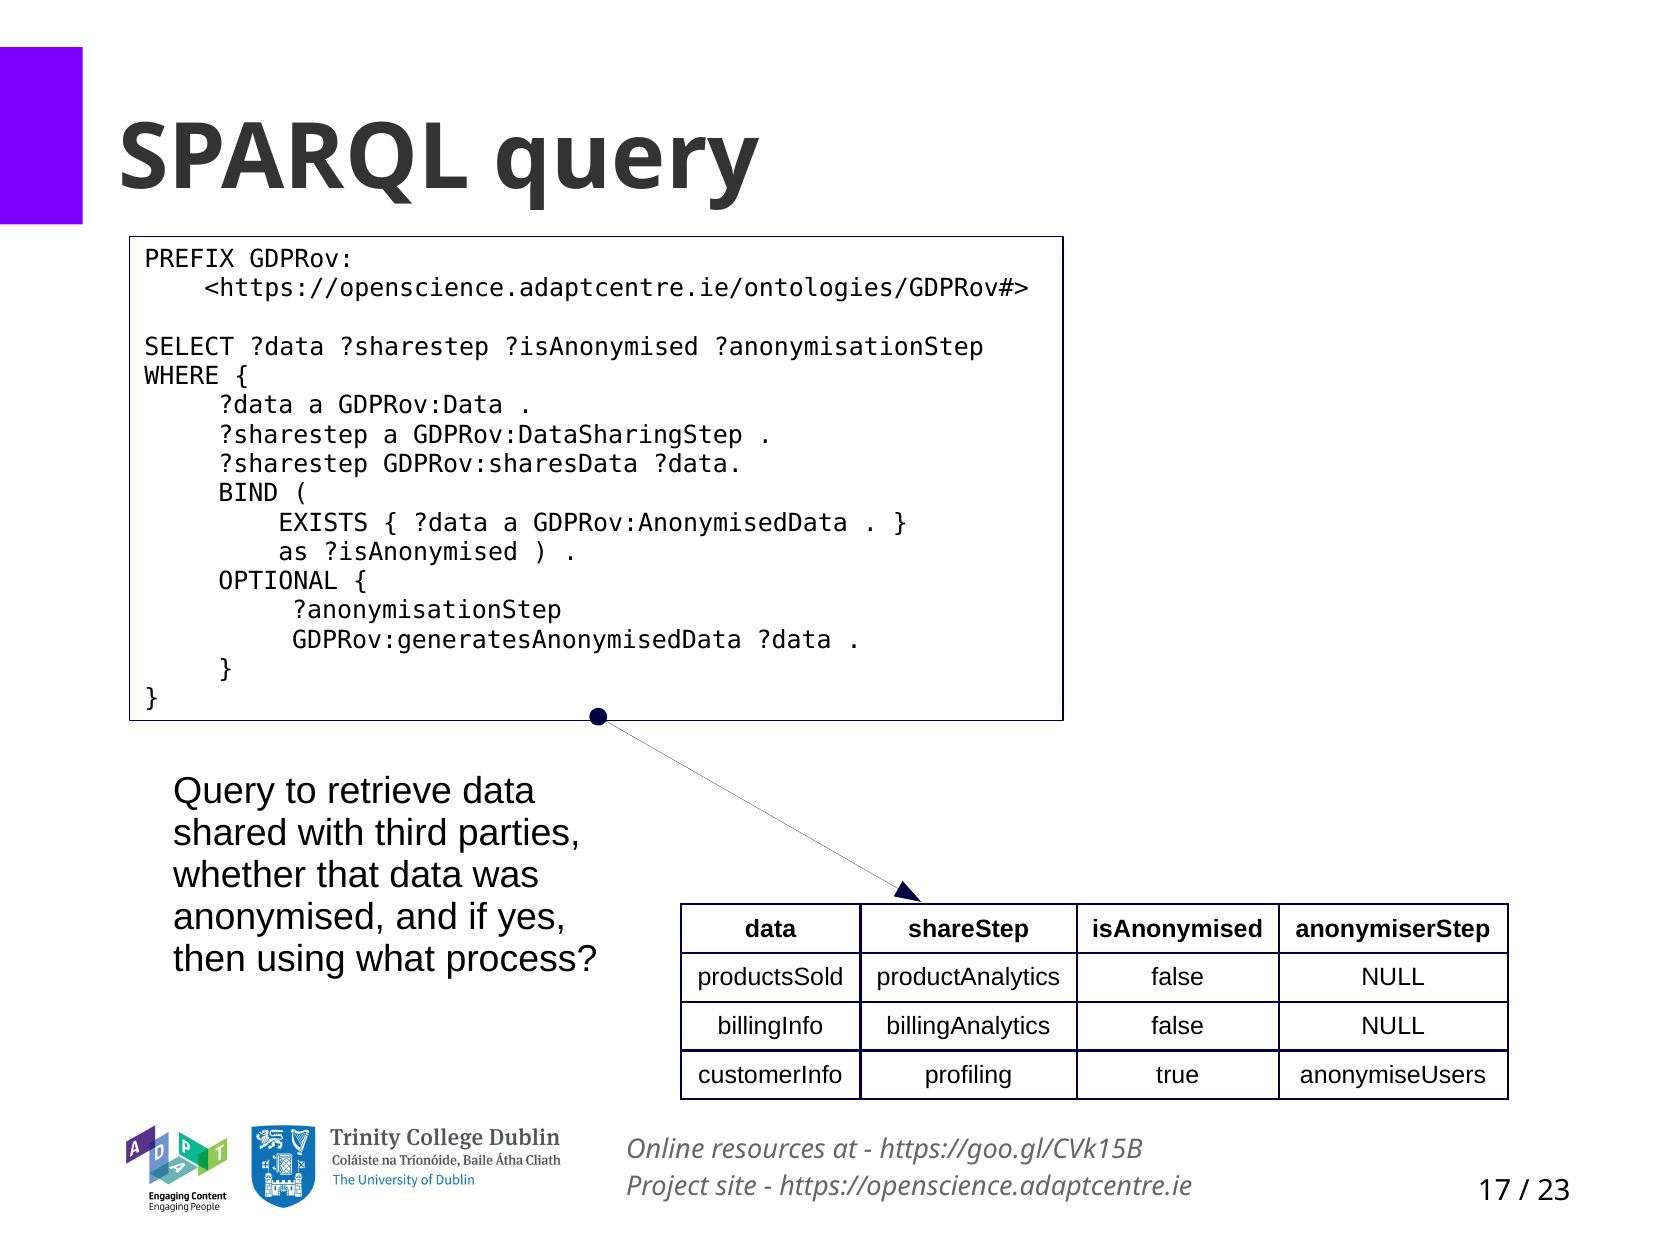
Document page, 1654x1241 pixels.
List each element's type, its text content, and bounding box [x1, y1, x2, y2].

table_cell false [1078, 1003, 1278, 1049]
table_cell billingInfo [682, 1003, 859, 1049]
text_box PREFIX GDPRov: <https://openscience.adaptcentre.ie/ontologies/GDPRov#> SELECT ?data ?sharestep ?isAnonymised ?anonymisationStep WHERE { ?data a GDPRov:Data . ?sharestep a GDPRov:DataSharingStep . ?sharestep GDPRov:sharesData ?data. BIND ( EXISTS { ?data a GDPRov:AnonymisedData . } as ?isAnonymised ) . OPTIONAL { ?anonymisationStep GDPRov:generatesAnonymisedData ?data . } } [129, 236, 1063, 713]
picture [106, 1098, 247, 1239]
table_cell productAnalytics [862, 954, 1076, 1001]
picture [248, 1122, 564, 1211]
table_cell billingAnalytics [862, 1003, 1076, 1049]
table_cell productsSold [682, 954, 859, 1001]
table_header data [682, 905, 859, 952]
table_header isAnonymised [1078, 905, 1278, 952]
title SPARQL query [118, 49, 1571, 257]
table_header shareStep [862, 905, 1076, 952]
table_header anonymiserStep [1280, 905, 1507, 952]
table_cell true [1078, 1052, 1278, 1098]
table_cell customerInfo [682, 1052, 859, 1098]
text_box Query to retrieve data shared with third parties, whether that data was anonymised, and if yes, then using what process? [158, 762, 626, 1110]
table_cell NULL [1280, 954, 1507, 1001]
table_cell anonymiseUsers [1280, 1052, 1507, 1098]
table_cell NULL [1280, 1003, 1507, 1049]
table_cell false [1078, 954, 1278, 1001]
table_cell profiling [862, 1052, 1076, 1098]
